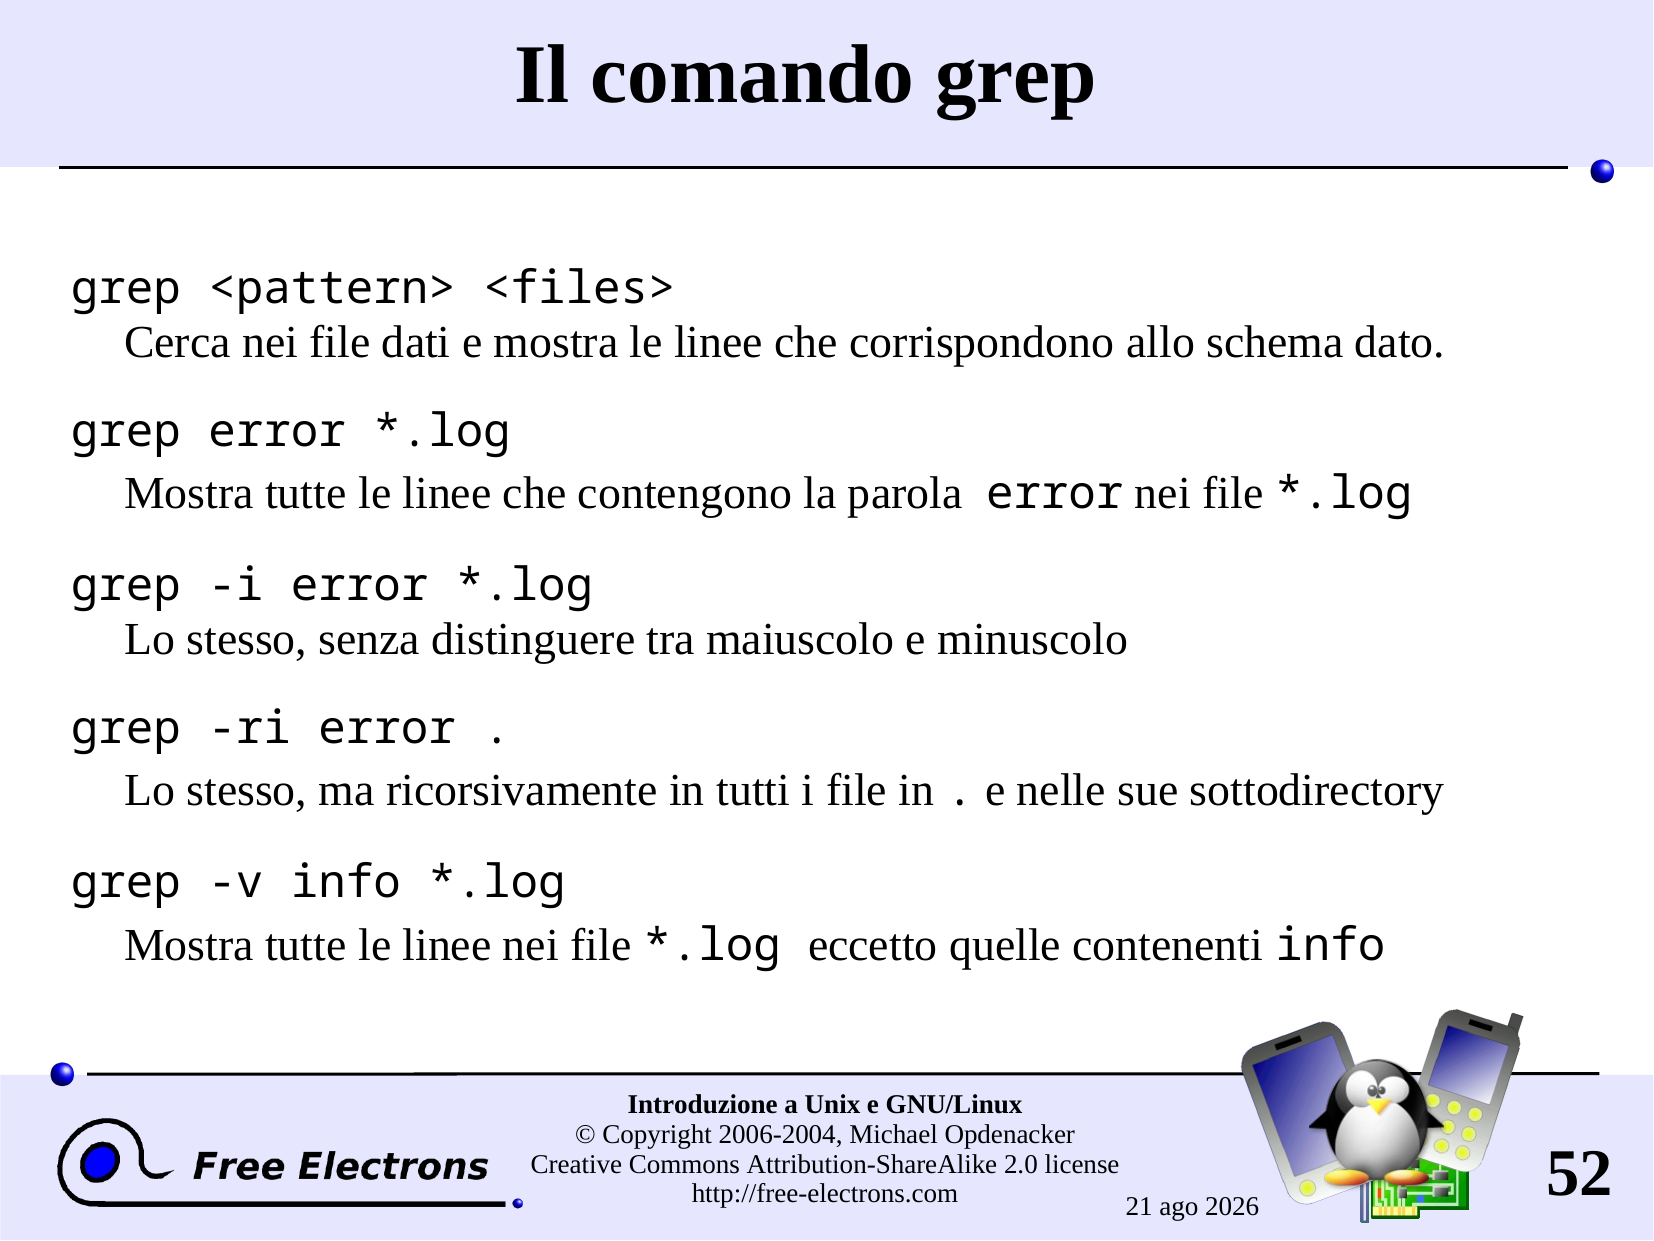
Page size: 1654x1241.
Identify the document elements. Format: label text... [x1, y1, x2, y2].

picture [50, 1107, 527, 1216]
title Il comando grep [60, 20, 1551, 130]
list grep <pattern> <files> Cerca nei file dati e mostra le linee che corrispondono allo schema dato. grep error *.log Mostra tutte le linee che contengono la parola error nei file *.log grep -i error *.log Lo stesso, senza distinguere tra maiuscolo e minuscolo grep -ri error . Lo stesso, ma ricorsivamente in tutti i file in . e nelle sue sottodirectory grep -v info *.log Mostra tutte le linee nei file *.log eccetto quelle contenenti info [53, 254, 1603, 1022]
picture [1225, 1022, 1535, 1241]
